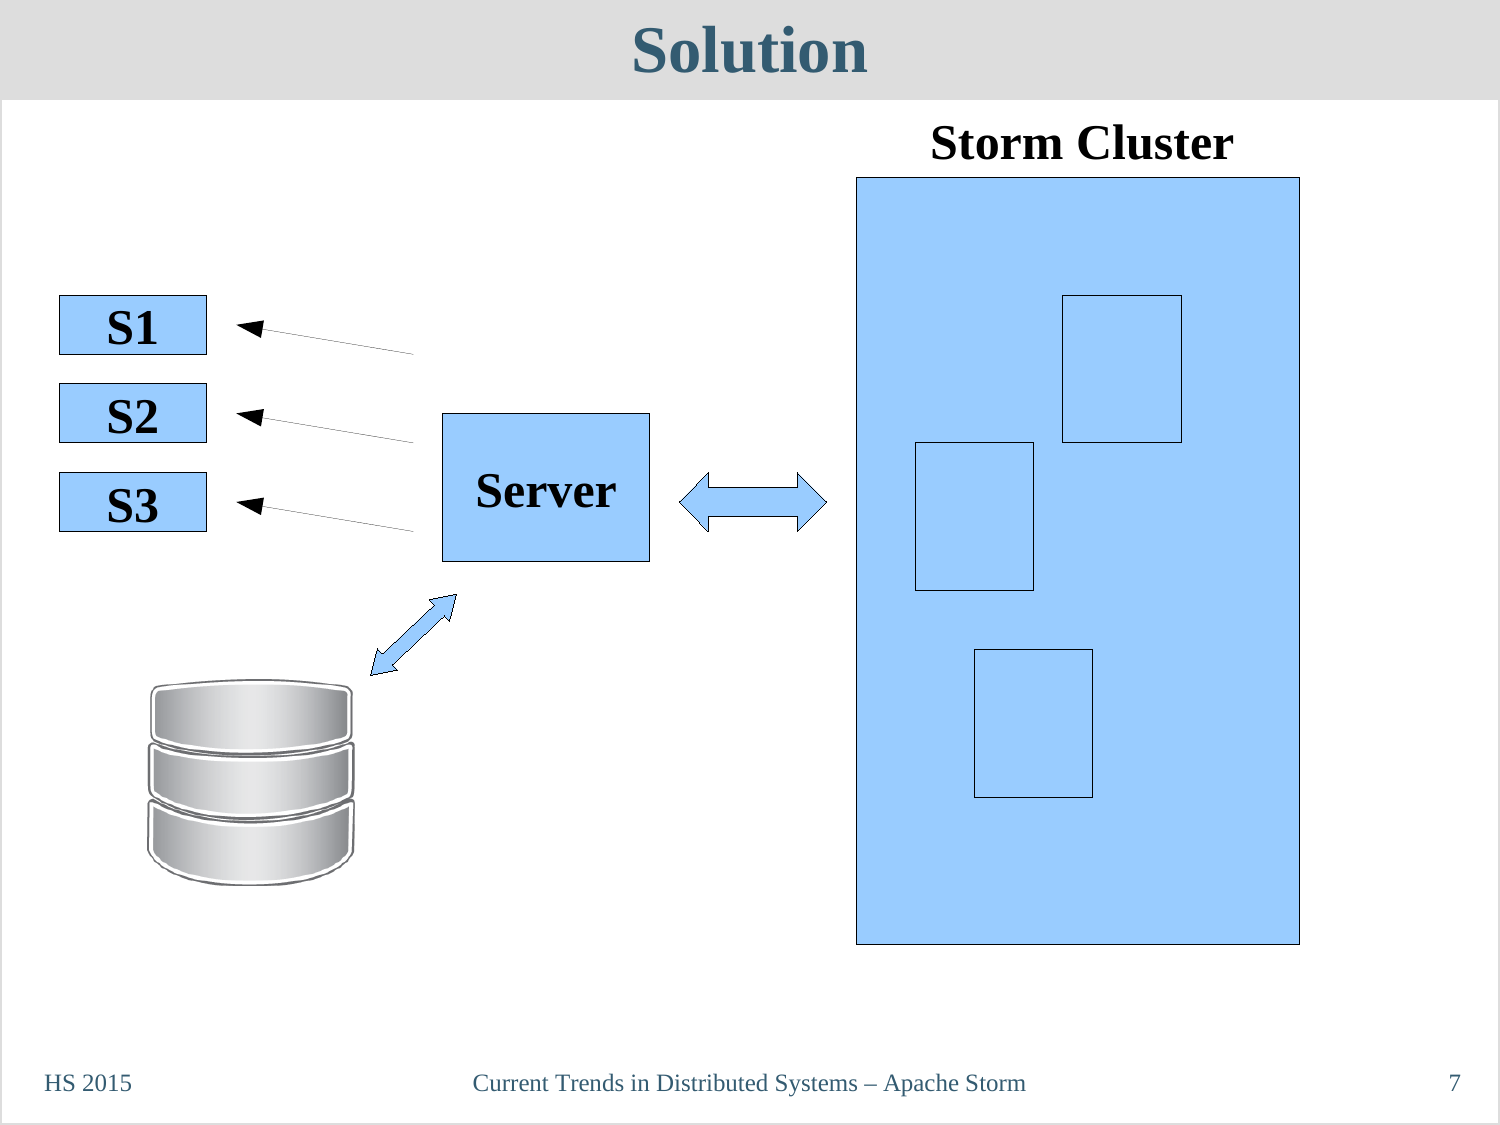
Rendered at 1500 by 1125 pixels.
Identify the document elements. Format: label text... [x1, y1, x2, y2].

text_box <Nummer> [1375, 1058, 1477, 1097]
text_box Current Trends in Distributed Systems – Apache Storm [300, 1058, 1201, 1107]
picture [147, 679, 355, 886]
text_box HS 2015 [29, 1058, 195, 1097]
text_box [856, 177, 1300, 945]
text_box [679, 472, 827, 532]
text_box Server [442, 413, 650, 562]
text_box S1 [59, 295, 207, 355]
text_box [370, 594, 457, 676]
text_box S3 [59, 472, 207, 532]
title Solution [0, 0, 1500, 100]
text_box S2 [59, 383, 207, 443]
text_box Storm Cluster [915, 102, 1270, 178]
